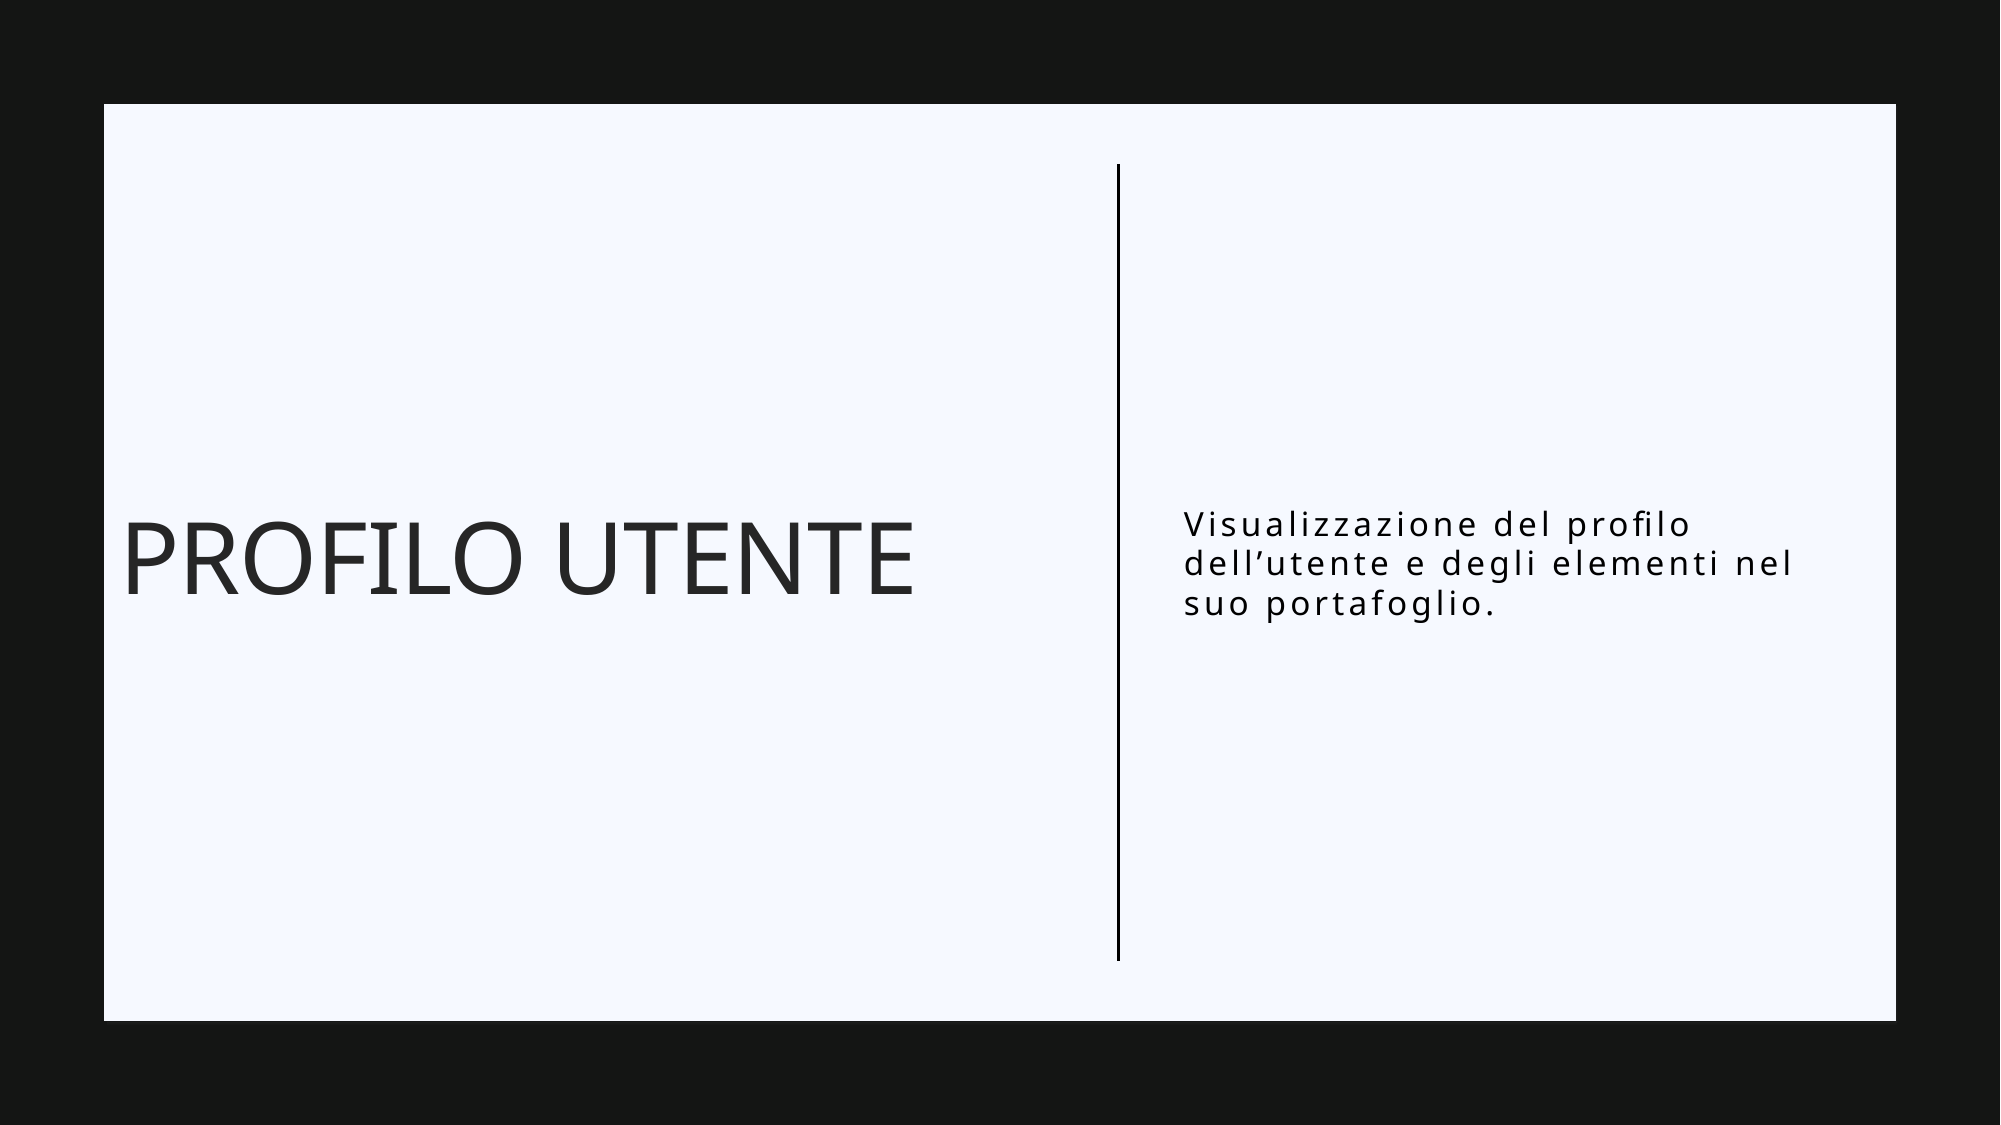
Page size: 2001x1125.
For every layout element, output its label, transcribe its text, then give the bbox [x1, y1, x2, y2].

list Visualizzazione del profilo dell’utente e degli elementi nel suo portafoglio. [1183, 136, 1843, 989]
title Profilo utente [104, 448, 1000, 677]
